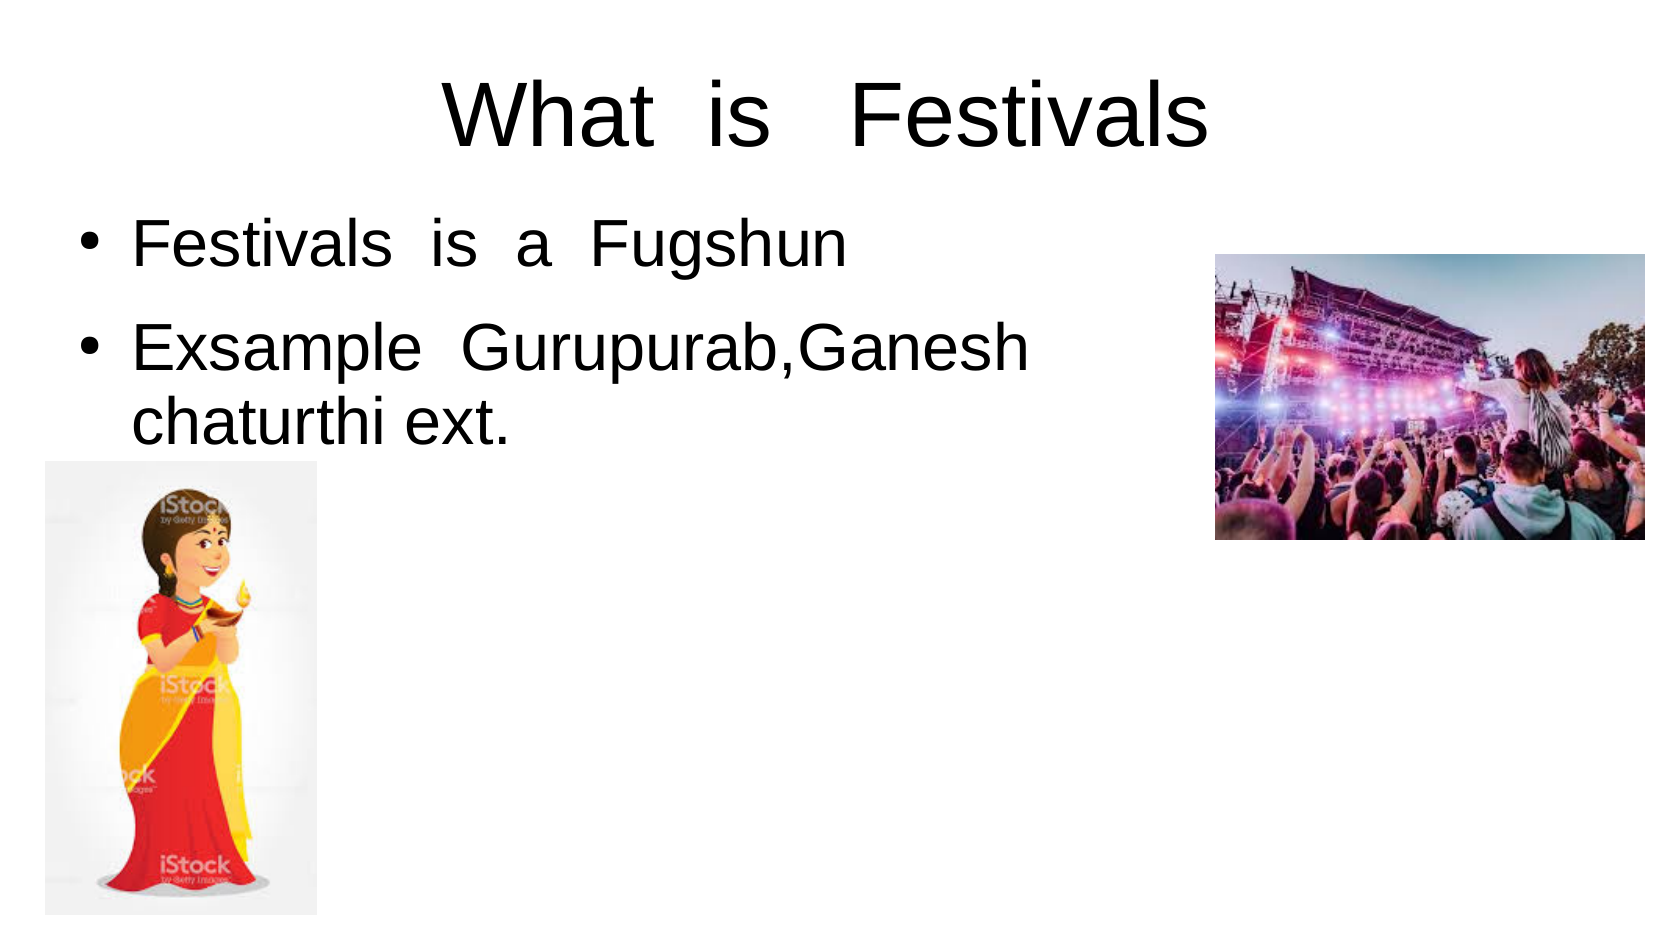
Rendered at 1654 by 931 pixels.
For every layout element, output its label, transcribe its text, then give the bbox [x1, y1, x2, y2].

list Festivals is a Fugshun Exsample Gurupurab,Ganesh chaturthi ext. [60, 205, 1058, 746]
title What is Festivals [82, 37, 1571, 193]
picture [45, 461, 317, 916]
picture [1215, 254, 1645, 541]
